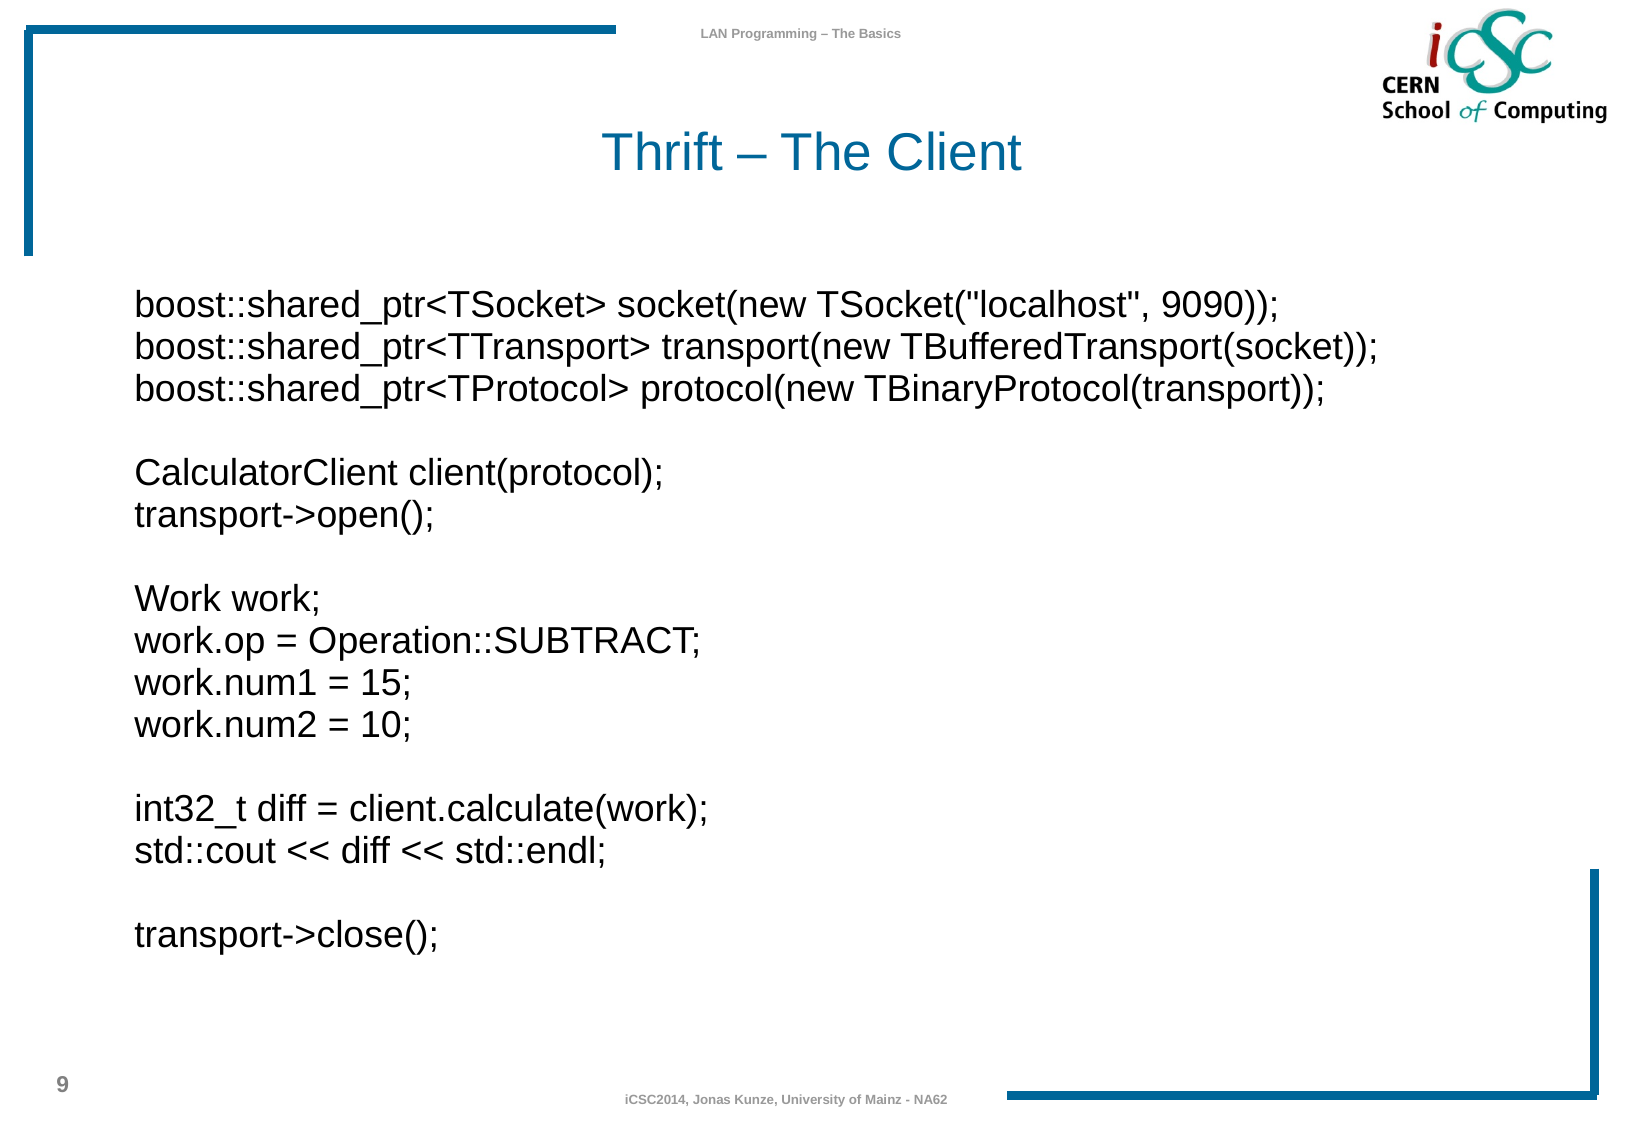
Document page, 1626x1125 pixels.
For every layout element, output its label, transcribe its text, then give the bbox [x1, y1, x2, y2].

title Thrift – The Client [81, 44, 1544, 233]
picture [1381, 8, 1608, 125]
text_box boost::shared_ptr<TSocket> socket(new TSocket("localhost", 9090)); boost::shared_ptr<TTransport> transport(new TBufferedTransport(socket)); boost::shared_ptr<TProtocol> protocol(new TBinaryProtocol(transport)); CalculatorClient client(protocol); transport->open(); Work work; work.op = Operation::SUBTRACT; work.num1 = 15; work.num2 = 10; int32_t diff = client.calculate(work); std::cout << diff << std::endl; transport->close(); [119, 275, 1539, 1035]
